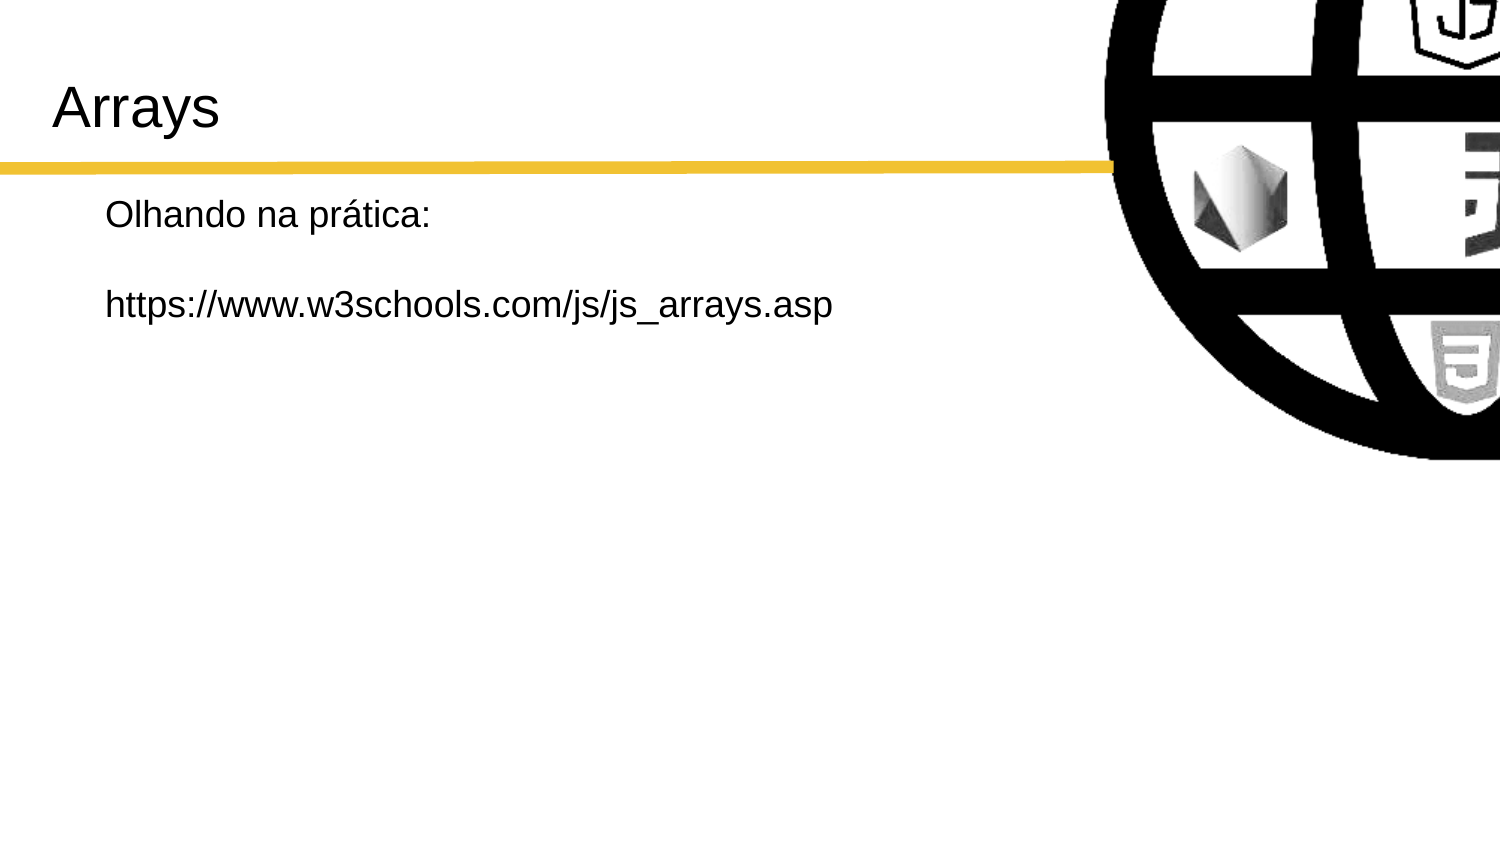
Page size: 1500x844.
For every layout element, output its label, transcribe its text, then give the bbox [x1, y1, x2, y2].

text_box Arrays [37, 33, 1463, 175]
picture [1078, 0, 1500, 532]
text_box Olhando na prática: https://www.w3schools.com/js/js_arrays.asp [90, 182, 1109, 719]
